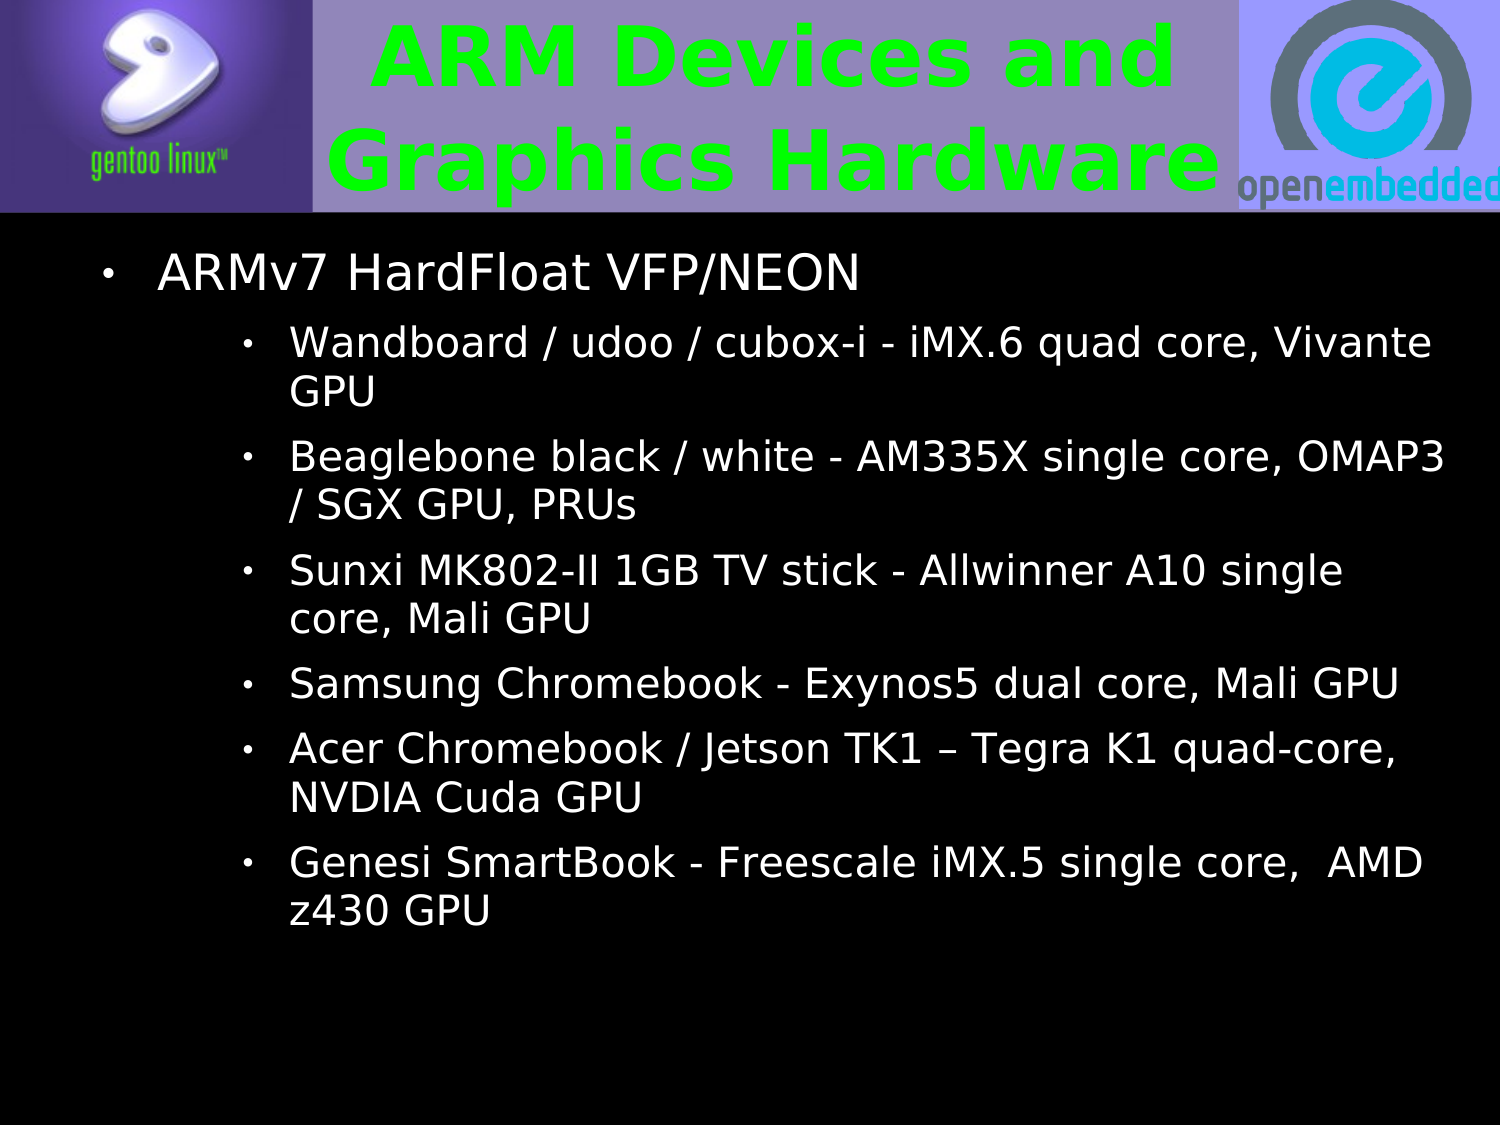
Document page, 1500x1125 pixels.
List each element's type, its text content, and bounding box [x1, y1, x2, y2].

picture [1238, 0, 1500, 210]
picture [0, 0, 302, 184]
title ARM Devices and Graphics Hardware [319, 5, 1230, 207]
list ARMv7 HardFloat VFP/NEON Wandboard / udoo / cubox-i - iMX.6 quad core, Vivante GPU Beaglebone black / white - AM335X single core, OMAP3 / SGX GPU, PRUs Sunxi MK802-II 1GB TV stick - Allwinner A10 single core, Mali GPU Samsung Chromebook - Exynos5 dual core, Mali GPU Acer Chromebook / Jetson TK1 – Tegra K1 quad-core, NVDIA Cuda GPU Genesi SmartBook - Freescale iMX.5 single core, AMD z430 GPU [45, 244, 1456, 1102]
